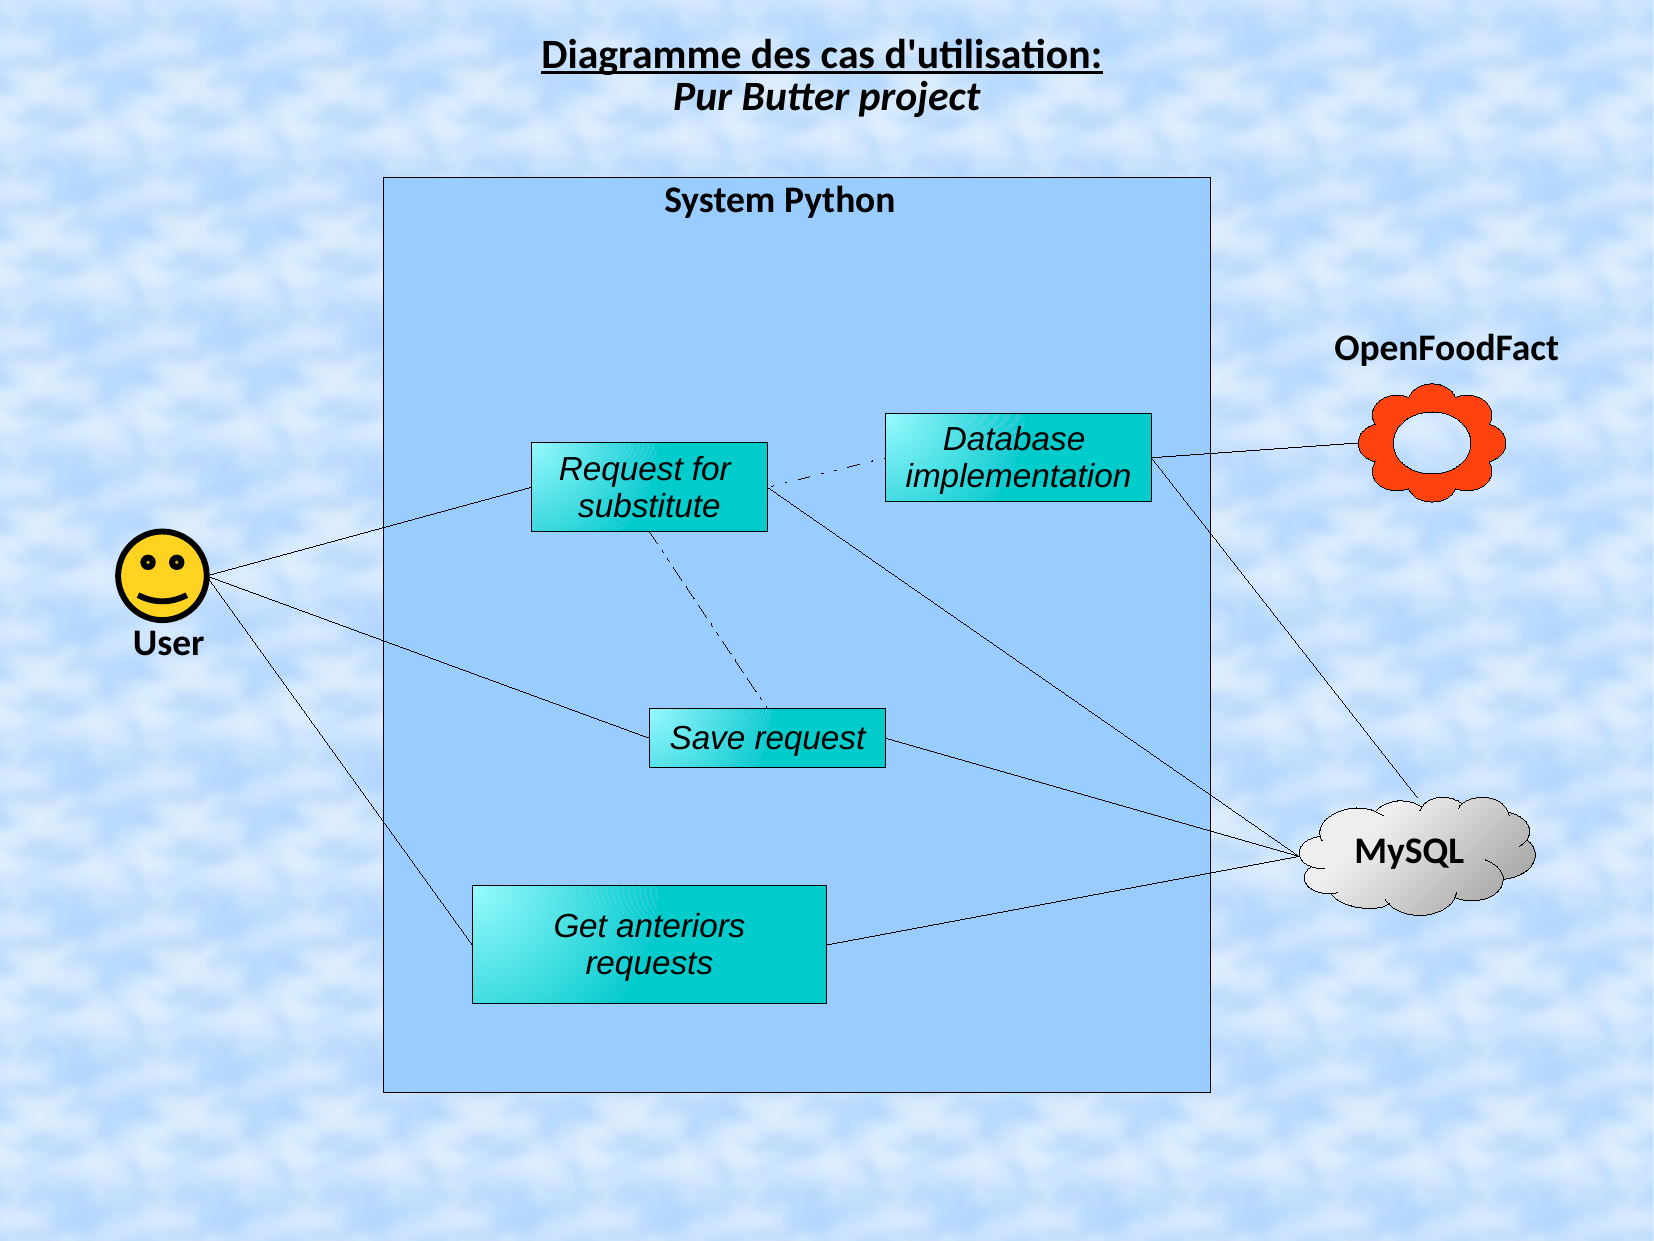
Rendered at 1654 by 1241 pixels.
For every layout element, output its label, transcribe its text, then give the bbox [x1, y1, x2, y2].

text_box [118, 531, 207, 620]
text_box OpenFoodFact [1299, 324, 1595, 386]
text_box [383, 177, 1211, 1093]
text_box User [118, 620, 237, 681]
text_box Get anteriors requests [472, 885, 827, 1004]
text_box Request for substitute [531, 442, 768, 532]
picture [0, 0, 1654, 1241]
text_box Diagramme des cas d'utilisation: Pur Butter project [354, 29, 1300, 147]
text_box MySQL [1299, 797, 1536, 916]
text_box System Python [649, 177, 975, 277]
text_box [1358, 386, 1506, 503]
text_box Save request [649, 708, 886, 768]
text_box Database implementation [885, 413, 1152, 502]
